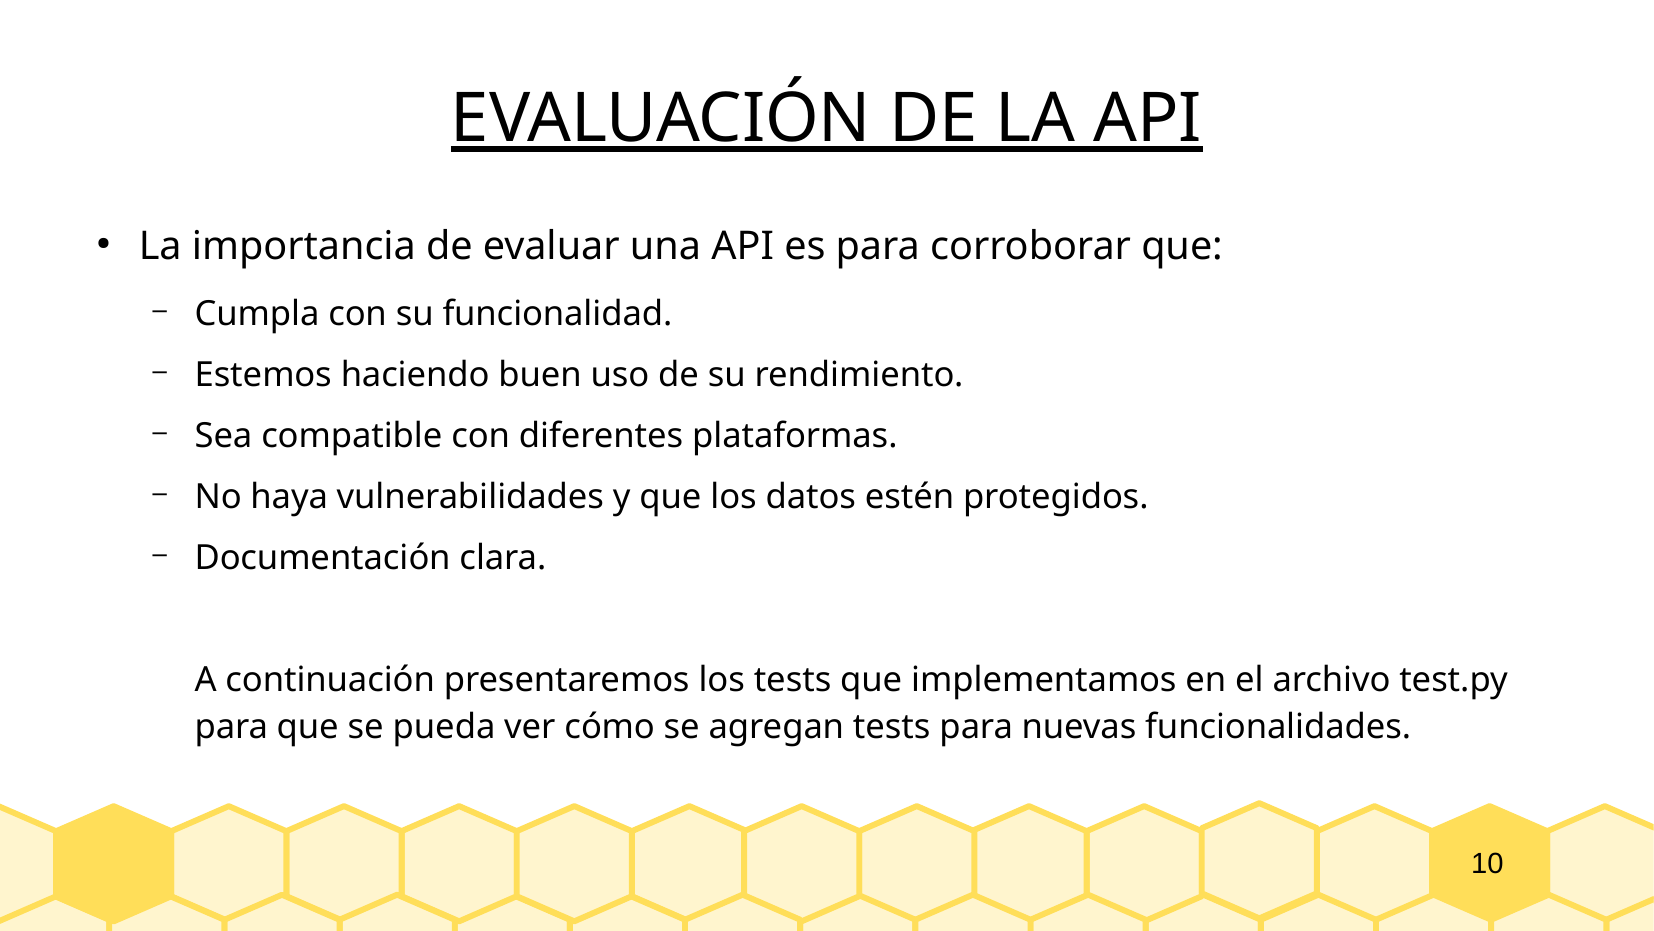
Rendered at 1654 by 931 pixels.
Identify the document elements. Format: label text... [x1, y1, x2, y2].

list La importancia de evaluar una API es para corroborar que: Cumpla con su funcionalidad. Estemos haciendo buen uso de su rendimiento. Sea compatible con diferentes plataformas. No haya vulnerabilidades y que los datos estén protegidos. Documentación clara. A continuación presentaremos los tests que implementamos en el archivo test.py para que se pueda ver cómo se agregan tests para nuevas funcionalidades. [82, 217, 1571, 758]
title EVALUACIÓN DE LA API [82, 37, 1571, 193]
